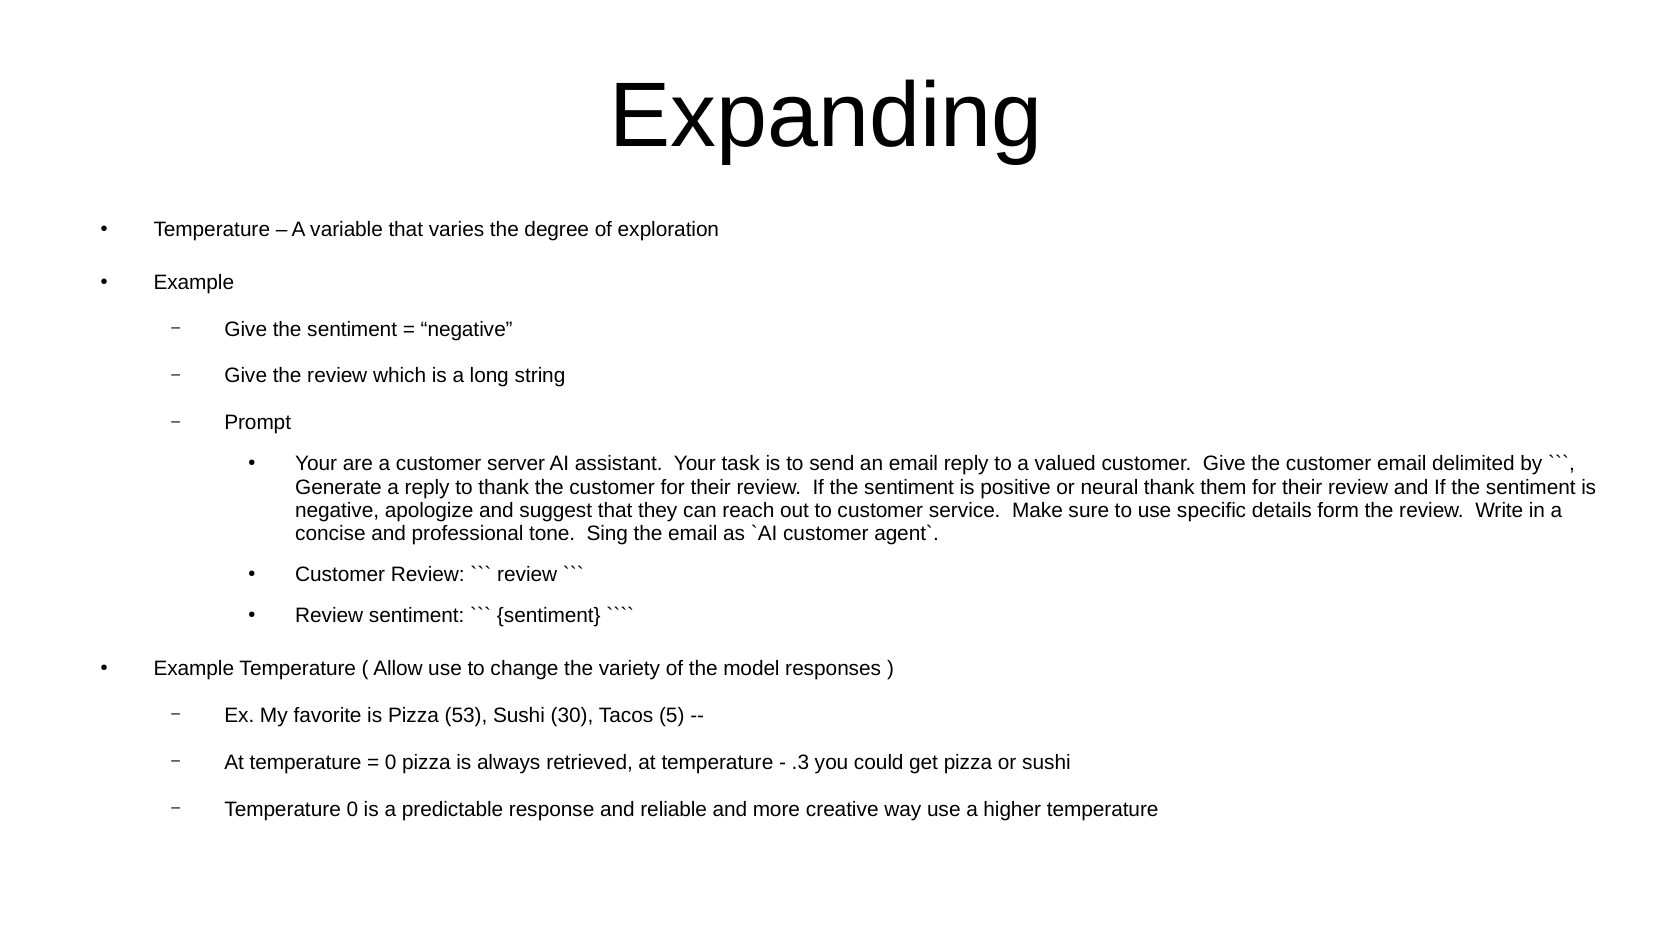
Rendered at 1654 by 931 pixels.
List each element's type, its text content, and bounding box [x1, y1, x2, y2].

title Expanding [82, 37, 1571, 193]
list Temperature – A variable that varies the degree of exploration Example Give the sentiment = “negative” Give the review which is a long string Prompt Your are a customer server AI assistant. Your task is to send an email reply to a valued customer. Give the customer email delimited by ```, Generate a reply to thank the customer for their review. If the sentiment is positive or neural thank them for their review and If the sentiment is negative, apologize and suggest that they can reach out to customer service. Make sure to use specific details form the review. Write in a concise and professional tone. Sing the email as `AI customer agent`. Customer Review: ``` review ``` Review sentiment: ``` {sentiment} ```` Example Temperature ( Allow use to change the variety of the model responses ) Ex. My favorite is Pizza (53), Sushi (30), Tacos (5) -- At temperature = 0 pizza is always retrieved, at temperature - .3 you could get pizza or sushi Temperature 0 is a predictable response and reliable and more creative way use a higher temperature [82, 217, 1613, 901]
